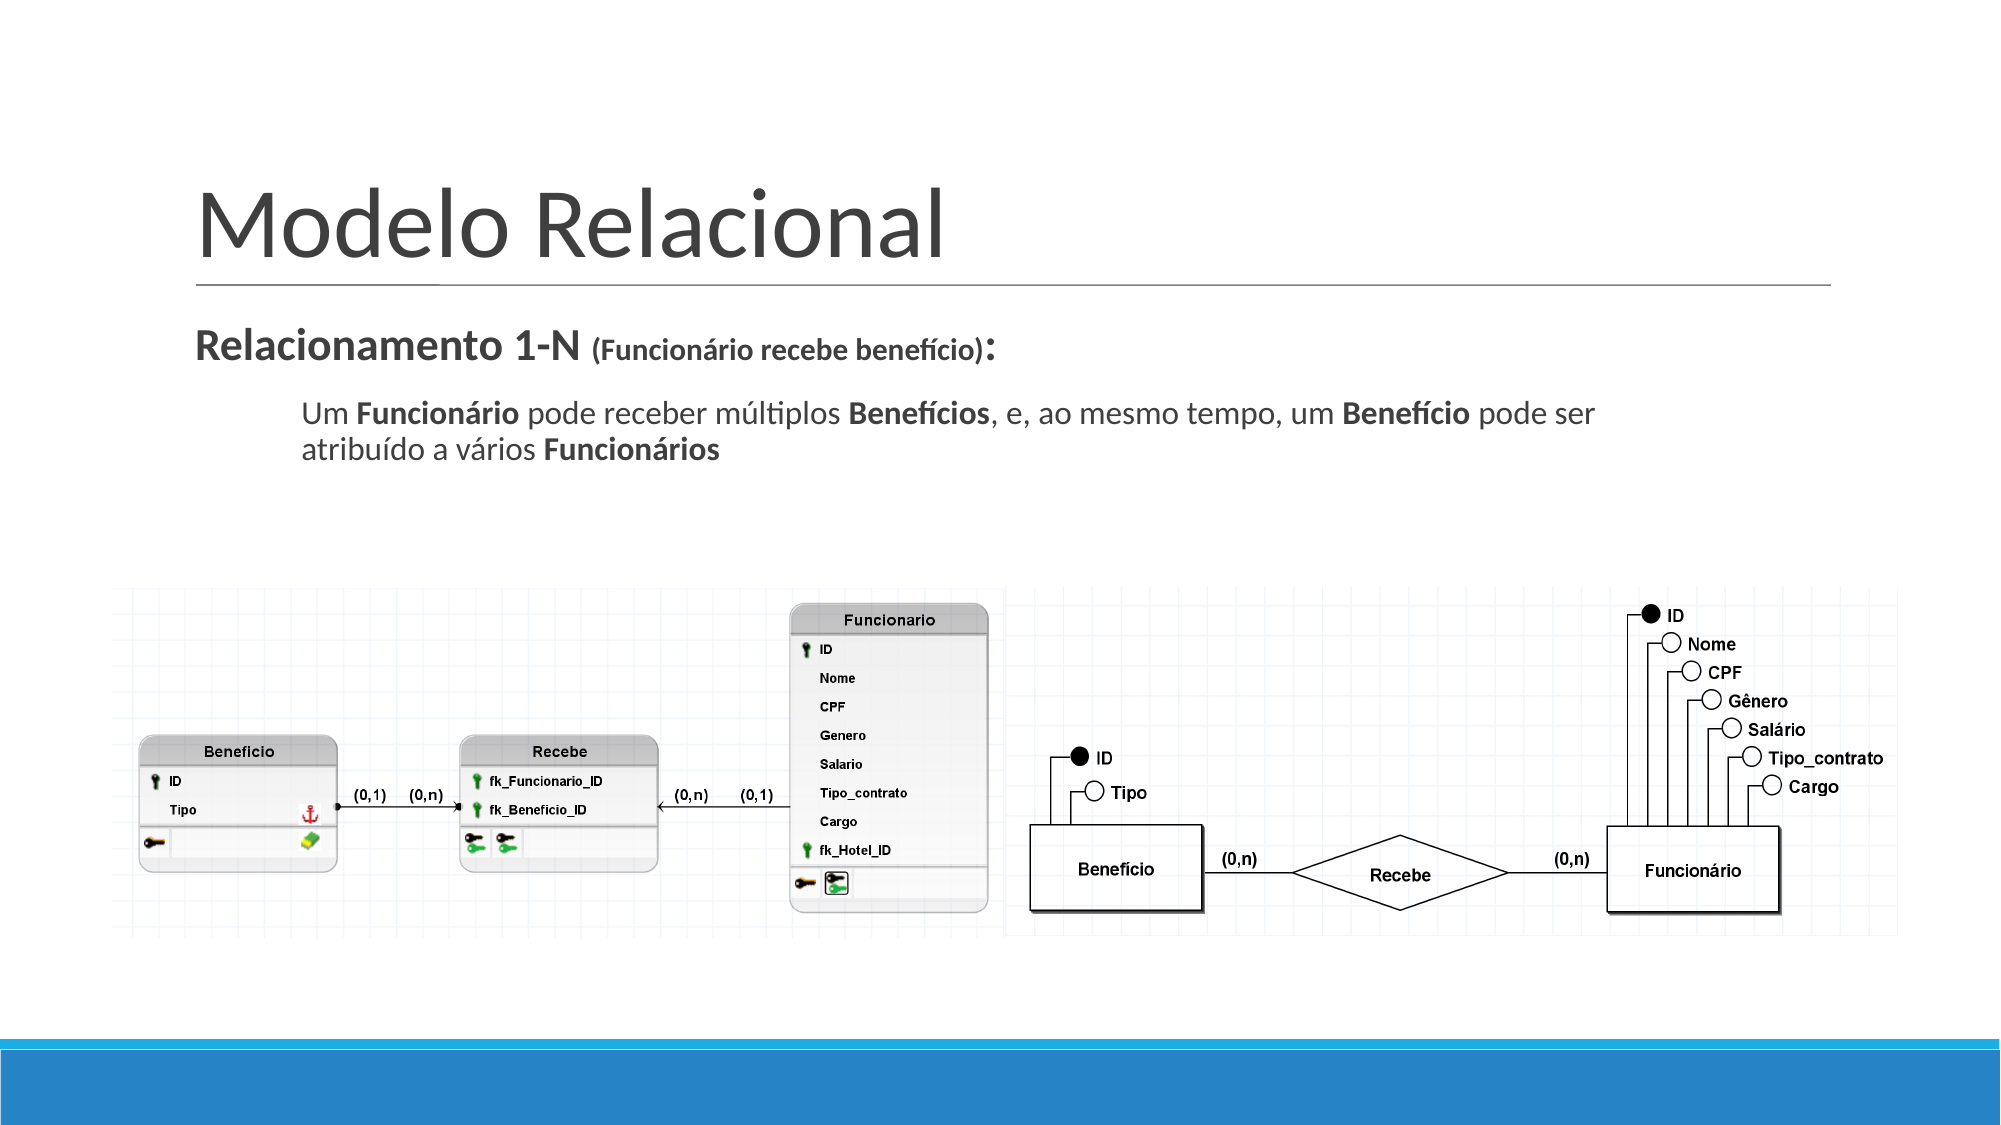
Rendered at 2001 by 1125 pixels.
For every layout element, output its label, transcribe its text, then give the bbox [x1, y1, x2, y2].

picture [112, 586, 1898, 938]
text_box Relacionamento 1-N (Funcionário recebe benefício): [179, 299, 1830, 382]
text_box Modelo Relacional [179, 46, 1830, 285]
text_box Um Funcionário pode receber múltiplos Benefícios, e, ao mesmo tempo, um Benefício pode ser atribuído a vários Funcionários [286, 381, 1714, 483]
